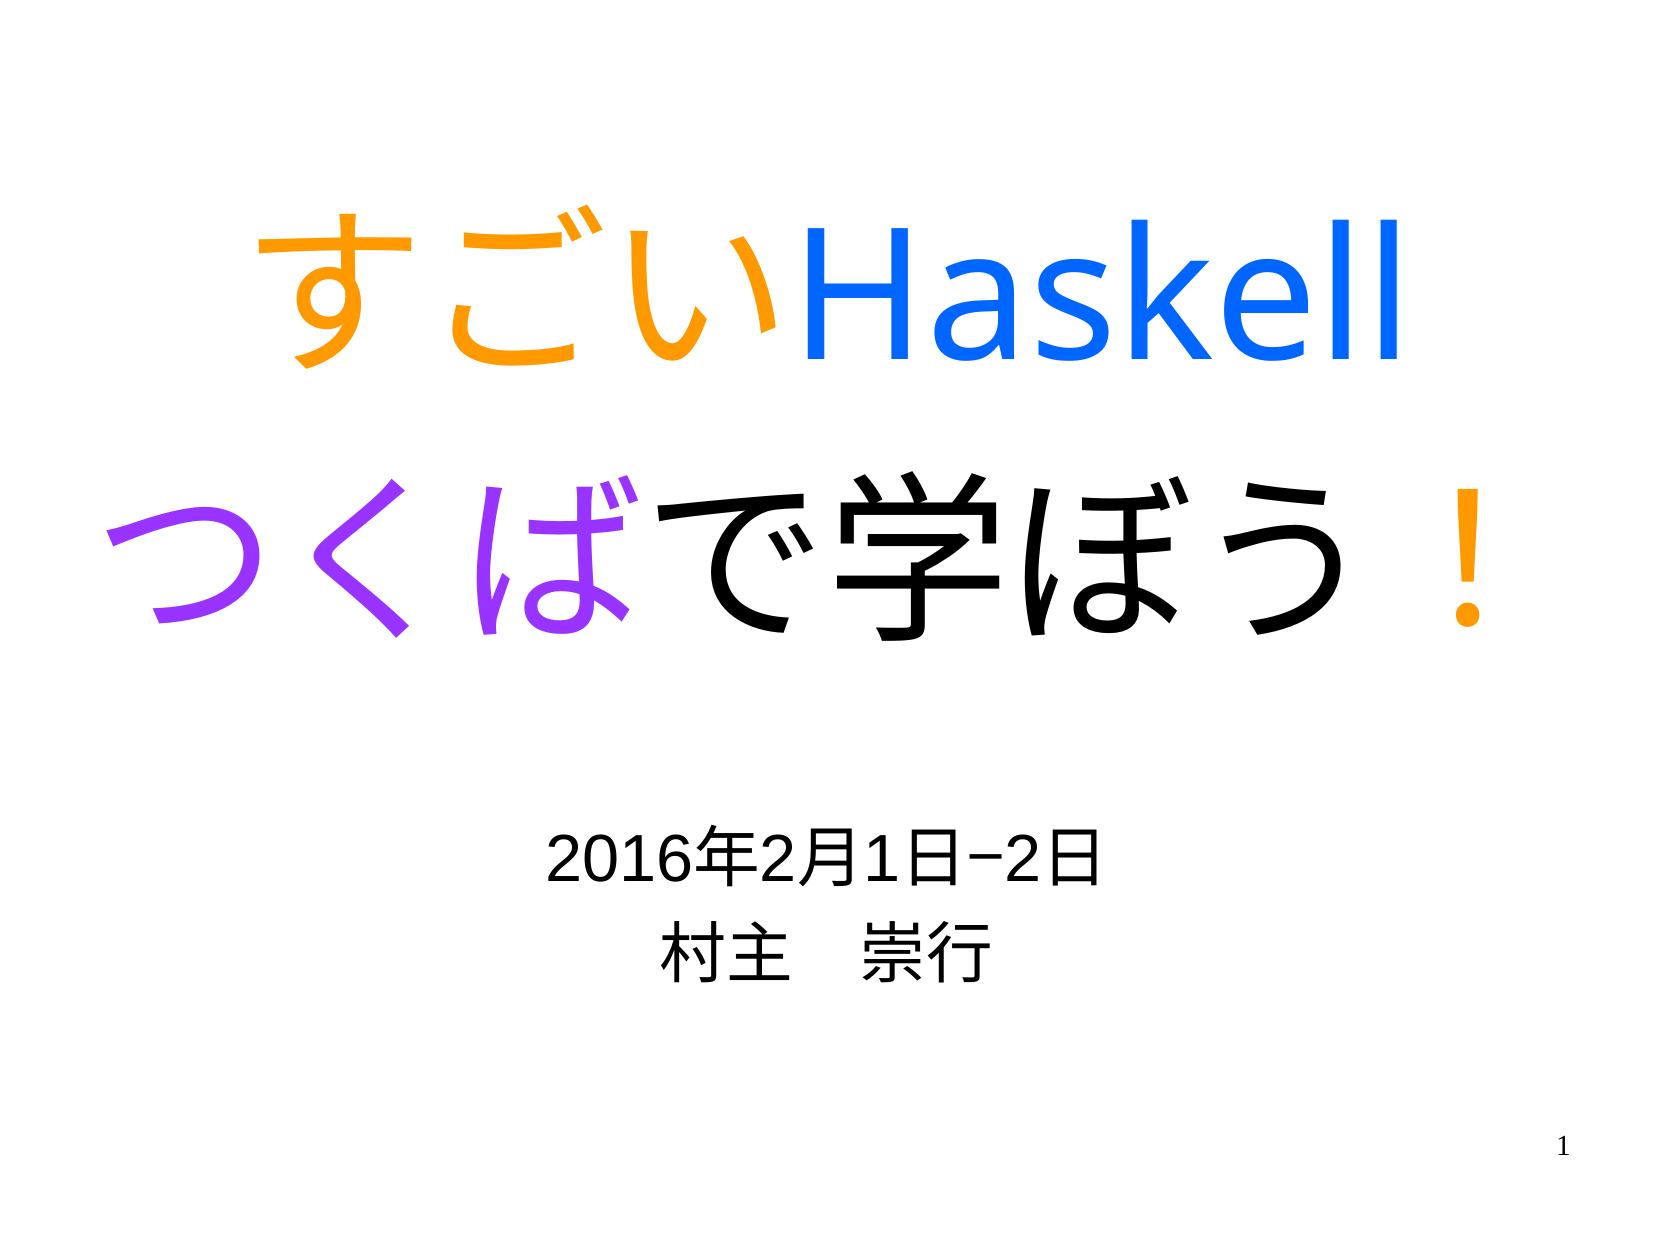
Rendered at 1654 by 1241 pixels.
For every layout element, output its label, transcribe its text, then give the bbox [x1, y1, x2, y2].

title すごいHaskell つくばで学ぼう！ [82, 154, 1571, 672]
subtitle 2016年2月1日−2日 村主 崇行 [82, 791, 1571, 1010]
